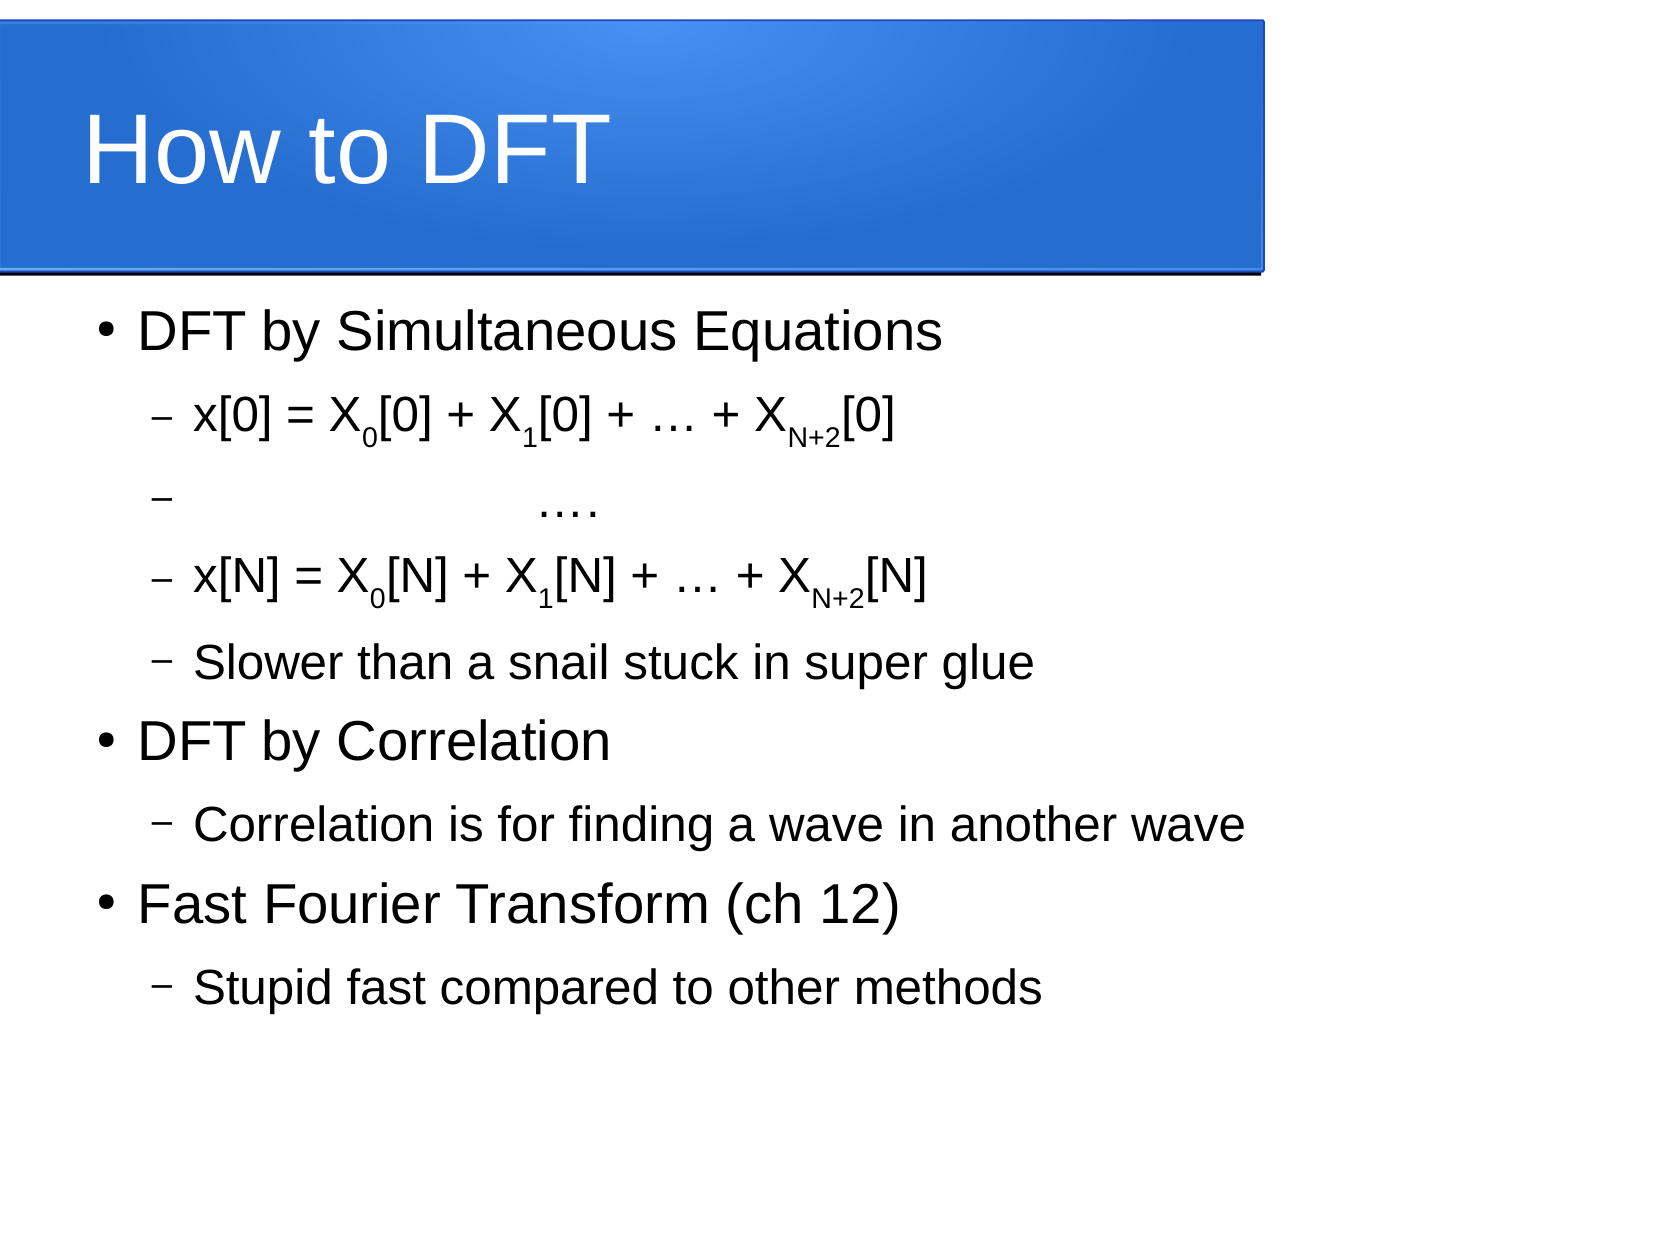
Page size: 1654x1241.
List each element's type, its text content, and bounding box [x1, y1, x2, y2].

title How to DFT [82, 47, 1235, 252]
list DFT by Simultaneous Equations x[0] = X0[0] + X1[0] + … + XN+2[0] …. x[N] = X0[N] + X1[N] + … + XN+2[N] Slower than a snail stuck in super glue DFT by Correlation Correlation is for finding a wave in another wave Fast Fourier Transform (ch 12) Stupid fast compared to other methods [82, 299, 1571, 1019]
